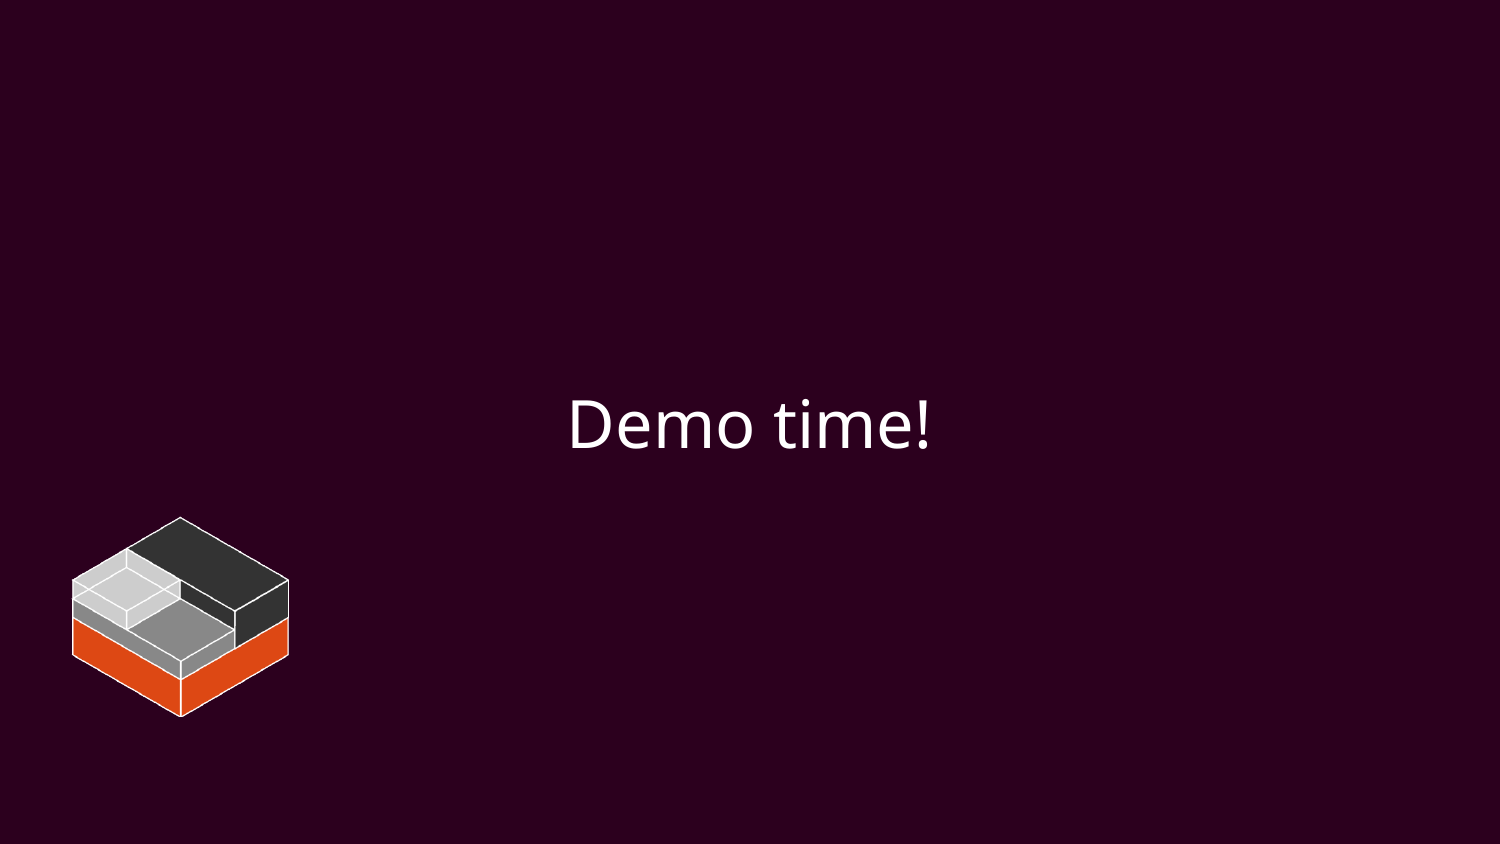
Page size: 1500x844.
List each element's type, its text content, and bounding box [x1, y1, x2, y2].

picture [71, 516, 289, 717]
title Demo time! [112, 326, 1388, 517]
